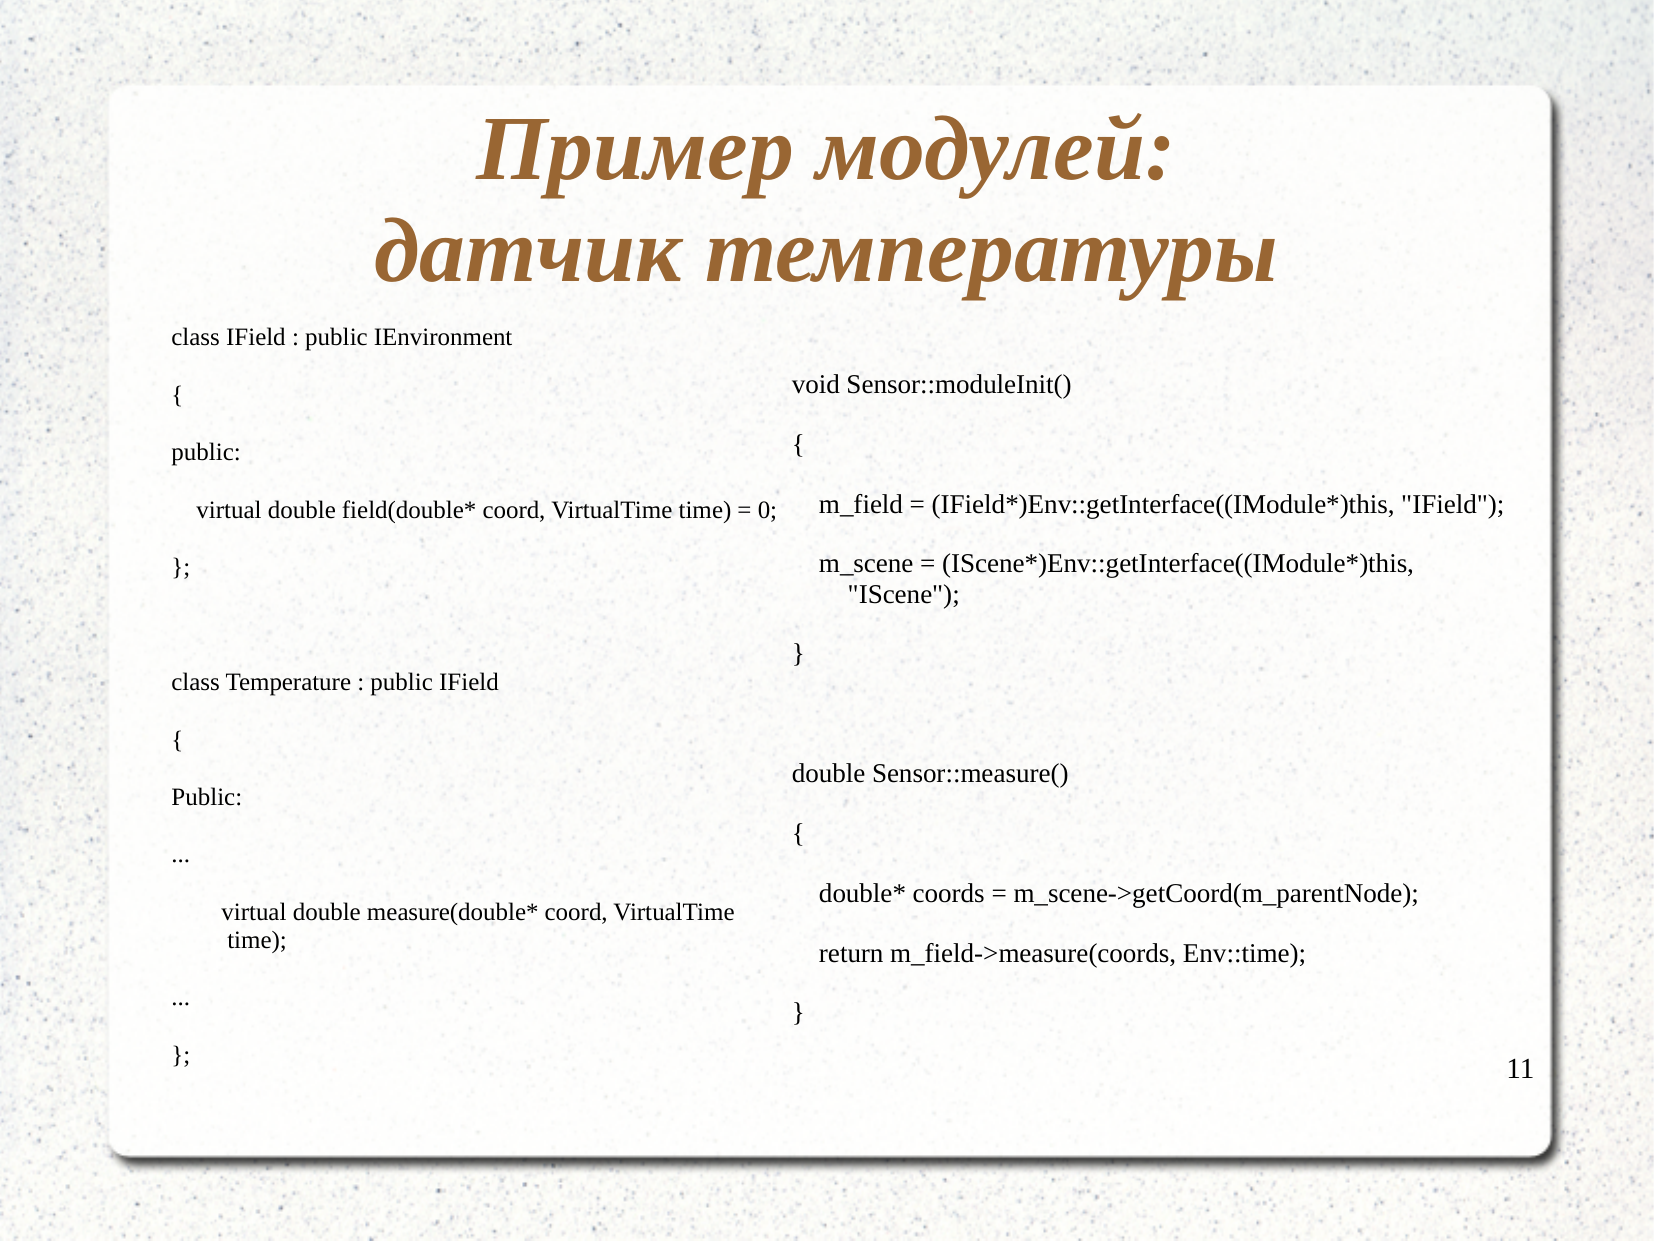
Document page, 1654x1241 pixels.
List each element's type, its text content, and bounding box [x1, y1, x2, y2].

picture [0, 0, 1654, 1241]
title Пример модулей: датчик температуры [118, 96, 1536, 304]
text_box void Sensor::moduleInit() { m_field = (IField*)Env::getInterface((IModule*)this, "IField"); m_scene = (IScene*)Env::getInterface((IModule*)this, "IScene"); } double Sensor::measure() { double* coords = m_scene->getCoord(m_parentNode); return m_field->measure(coords, Env::time); } [791, 285, 1513, 993]
list class IField : public IEnvironment { public: virtual double field(double* coord, VirtualTime time) = 0; }; class Temperature : public IField { Public: ... virtual double measure(double* coord, VirtualTime time); ... }; [171, 319, 780, 1069]
